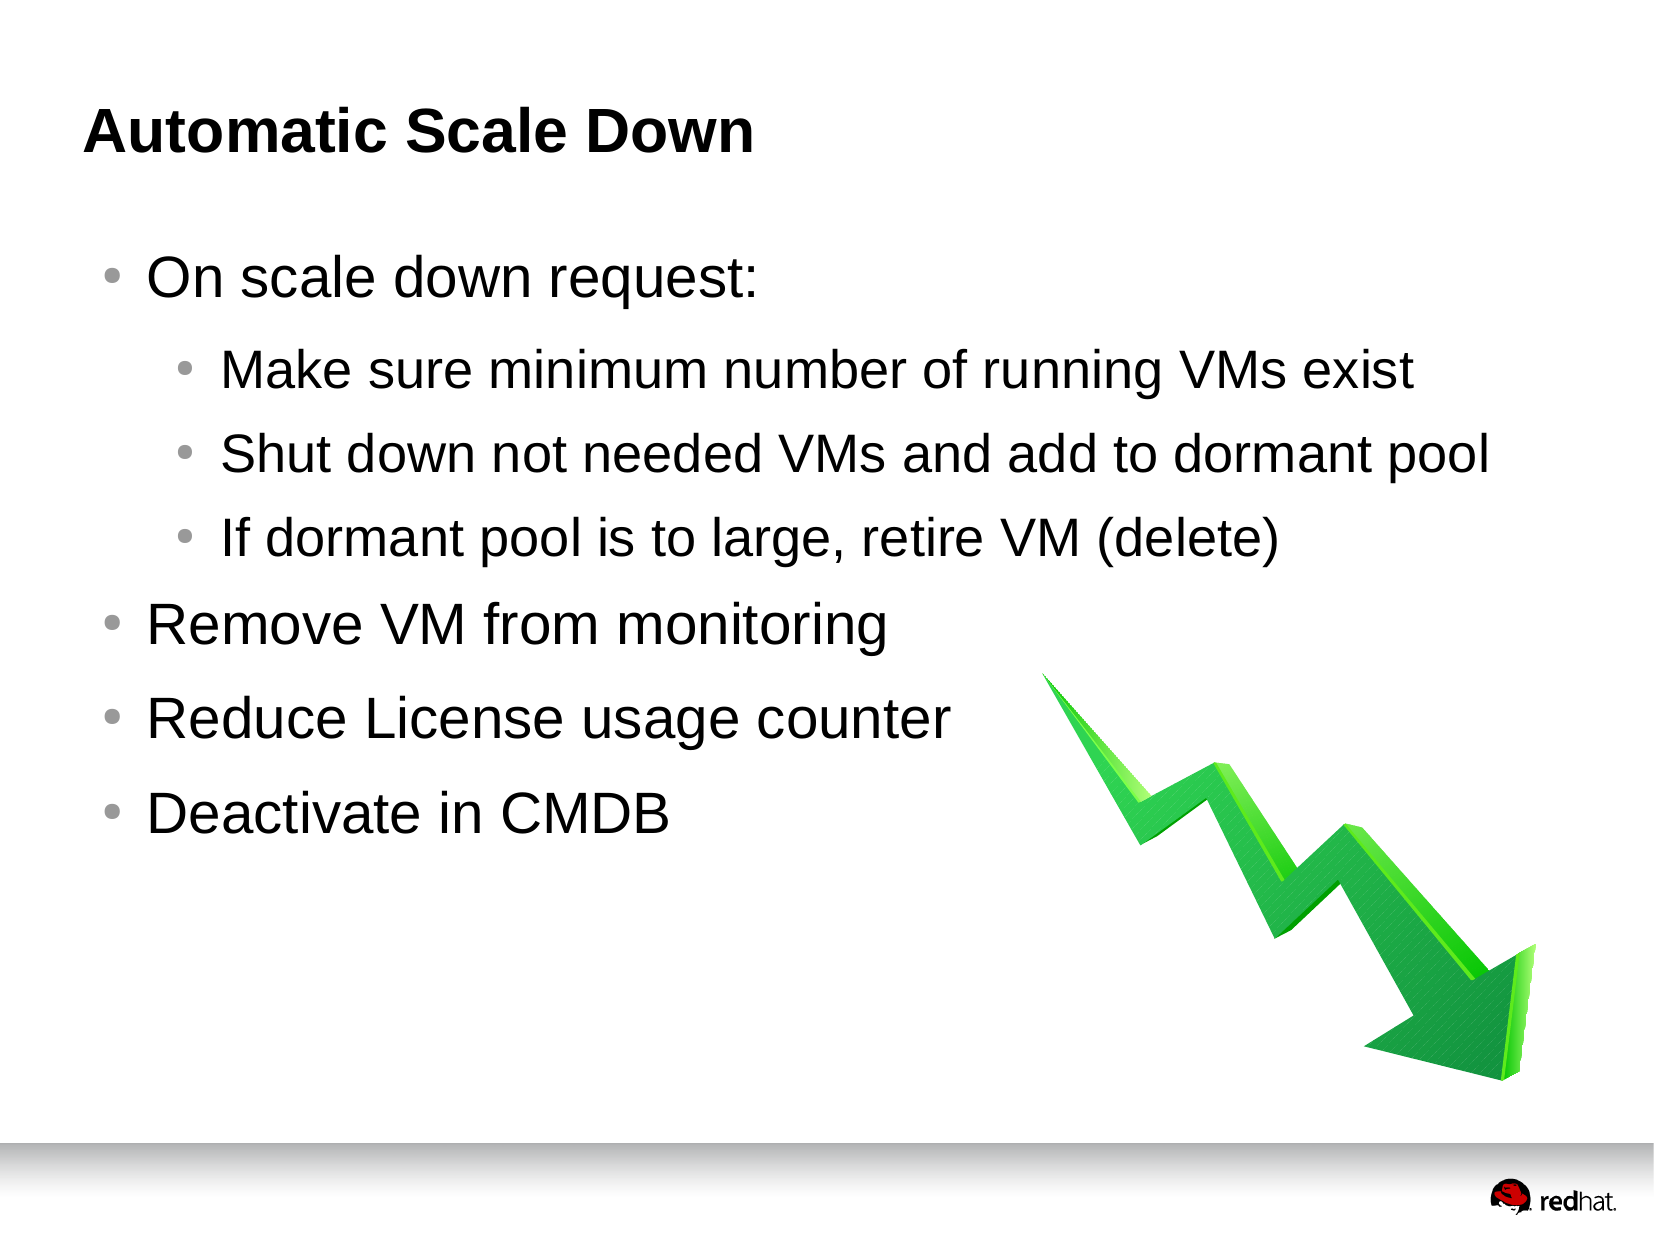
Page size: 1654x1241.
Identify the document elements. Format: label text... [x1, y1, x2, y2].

title Automatic Scale Down [82, 37, 1571, 225]
picture [0, 1143, 1654, 1241]
picture [1028, 655, 1546, 1096]
list On scale down request: Make sure minimum number of running VMs exist Shut down not needed VMs and add to dormant pool If dormant pool is to large, retire VM (delete) Remove VM from monitoring Reduce License usage counter Deactivate in CMDB [86, 244, 1576, 1039]
